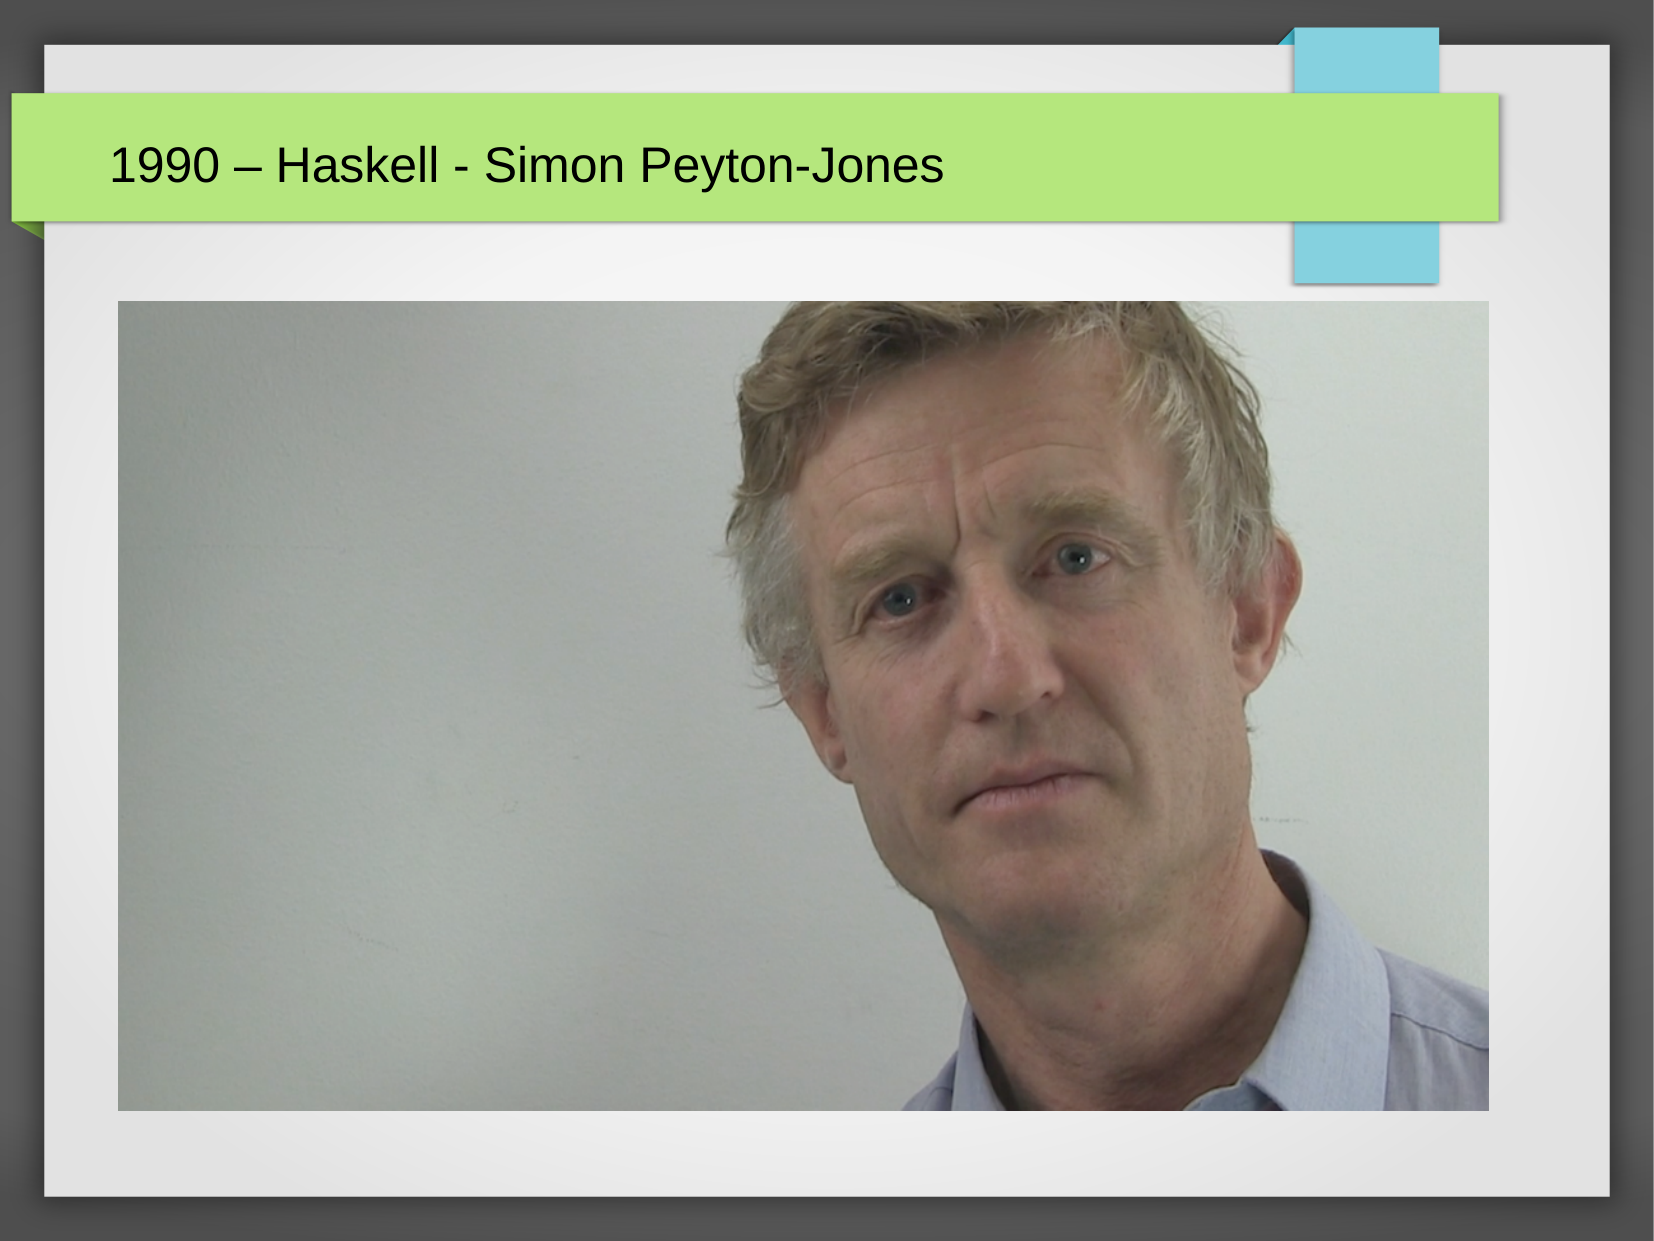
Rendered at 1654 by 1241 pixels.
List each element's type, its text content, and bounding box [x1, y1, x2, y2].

text_box 1990 – Haskell - Simon Peyton-Jones [94, 129, 1441, 202]
picture [0, 0, 1654, 1241]
